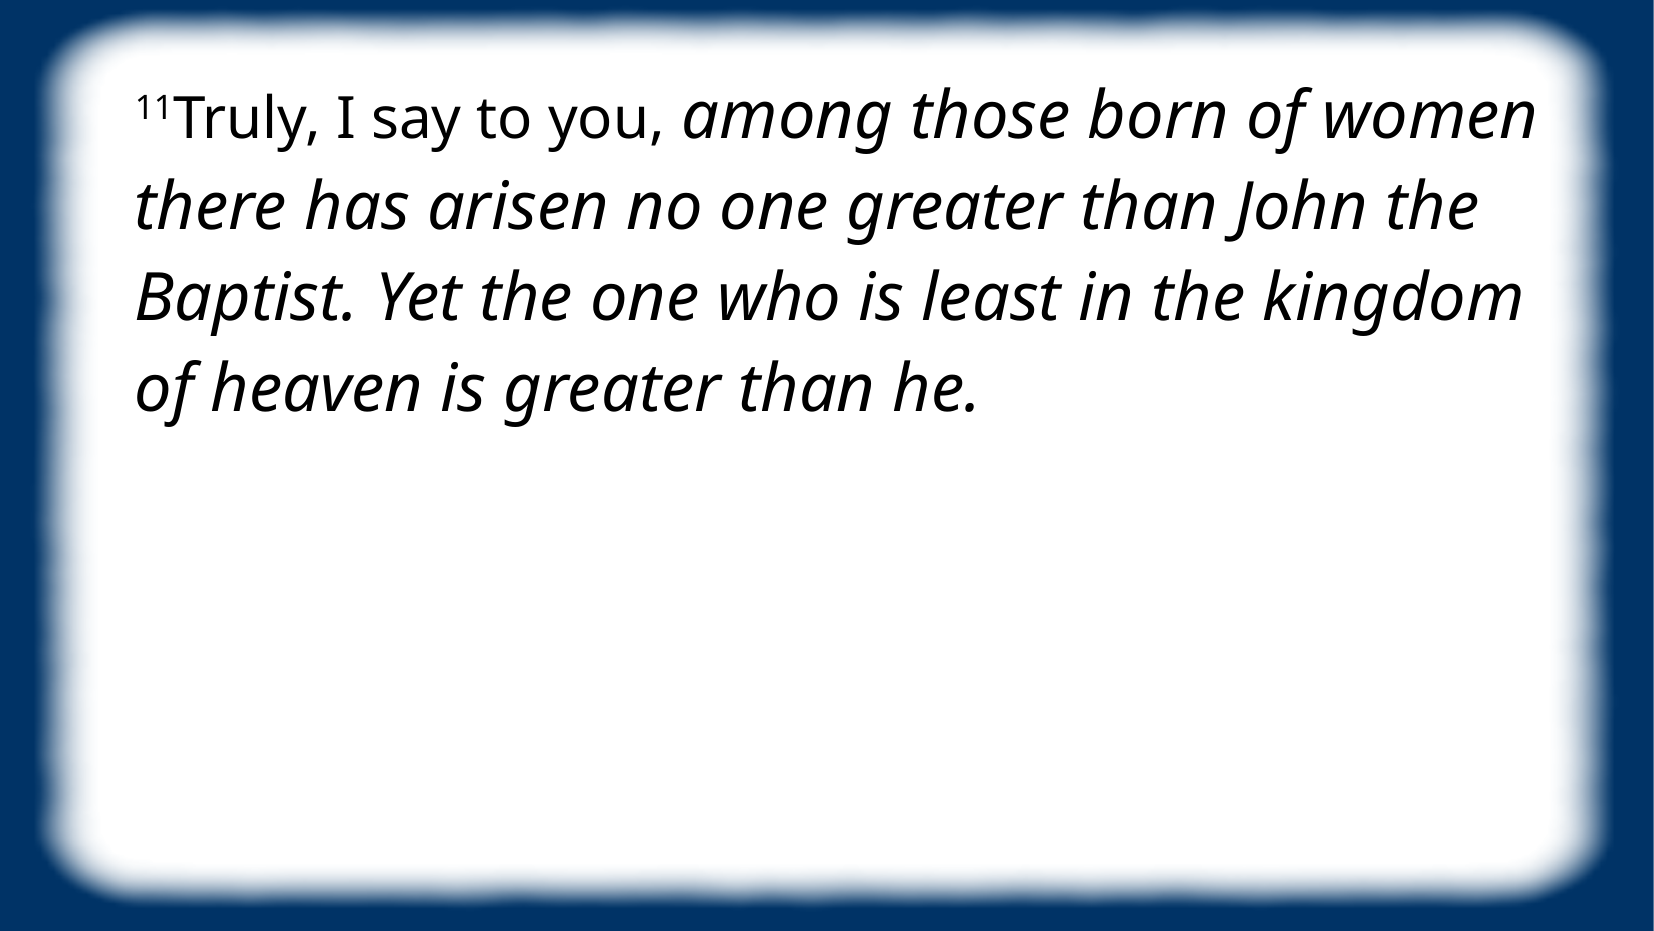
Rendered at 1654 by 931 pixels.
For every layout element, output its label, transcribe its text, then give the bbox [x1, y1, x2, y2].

picture [0, 0, 1654, 931]
text_box 11Truly, I say to you, among those born of women there has arisen no one greater than John the Baptist. Yet the one who is least in the kingdom of heaven is greater than he. [120, 60, 1561, 451]
